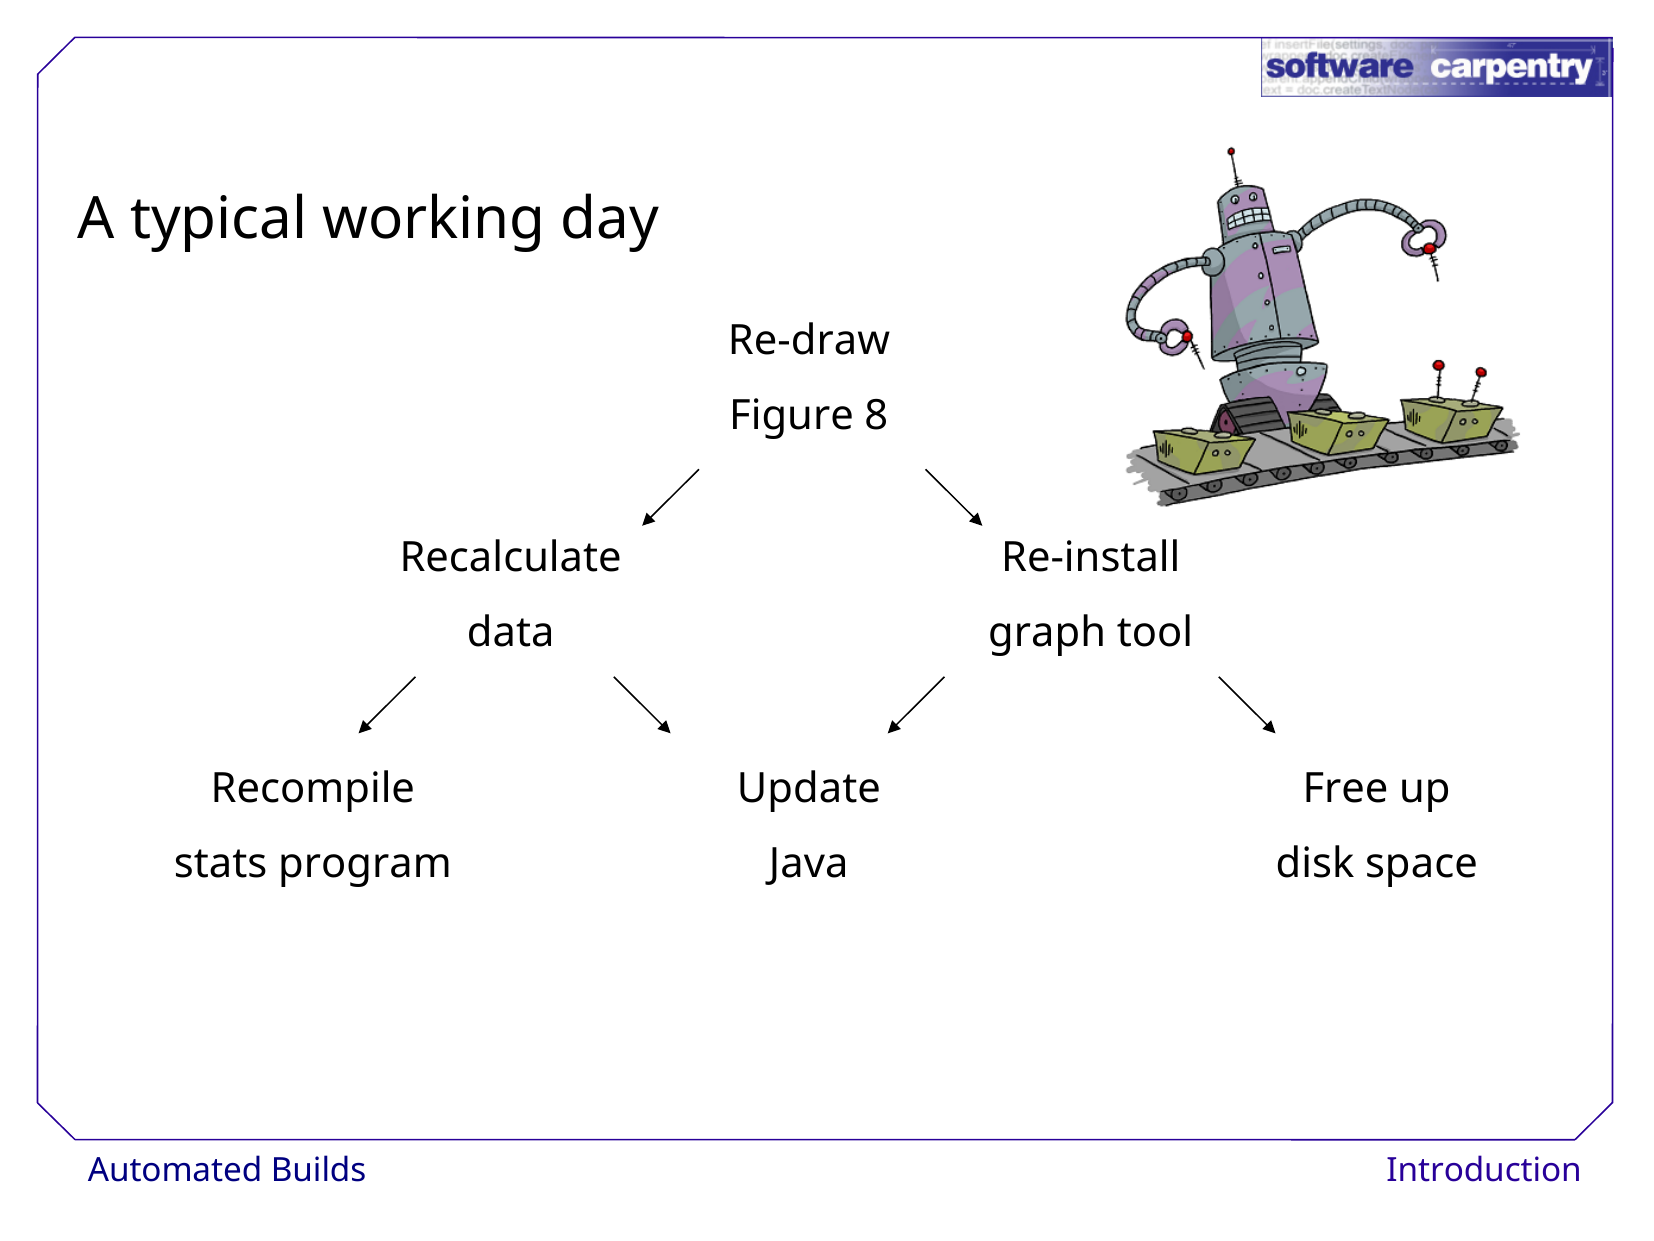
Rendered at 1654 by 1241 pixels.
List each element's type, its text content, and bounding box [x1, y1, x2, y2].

text_box Free up disk space [1185, 727, 1568, 894]
text_box Re-draw Figure 8 [638, 279, 980, 446]
text_box A typical working day [63, 138, 825, 259]
picture [1110, 128, 1526, 522]
text_box Update Java [646, 727, 971, 894]
text_box Recalculate data [309, 497, 712, 663]
text_box Re-install graph tool [898, 497, 1284, 663]
picture [1261, 39, 1613, 97]
text_box Recompile stats program [84, 727, 542, 894]
